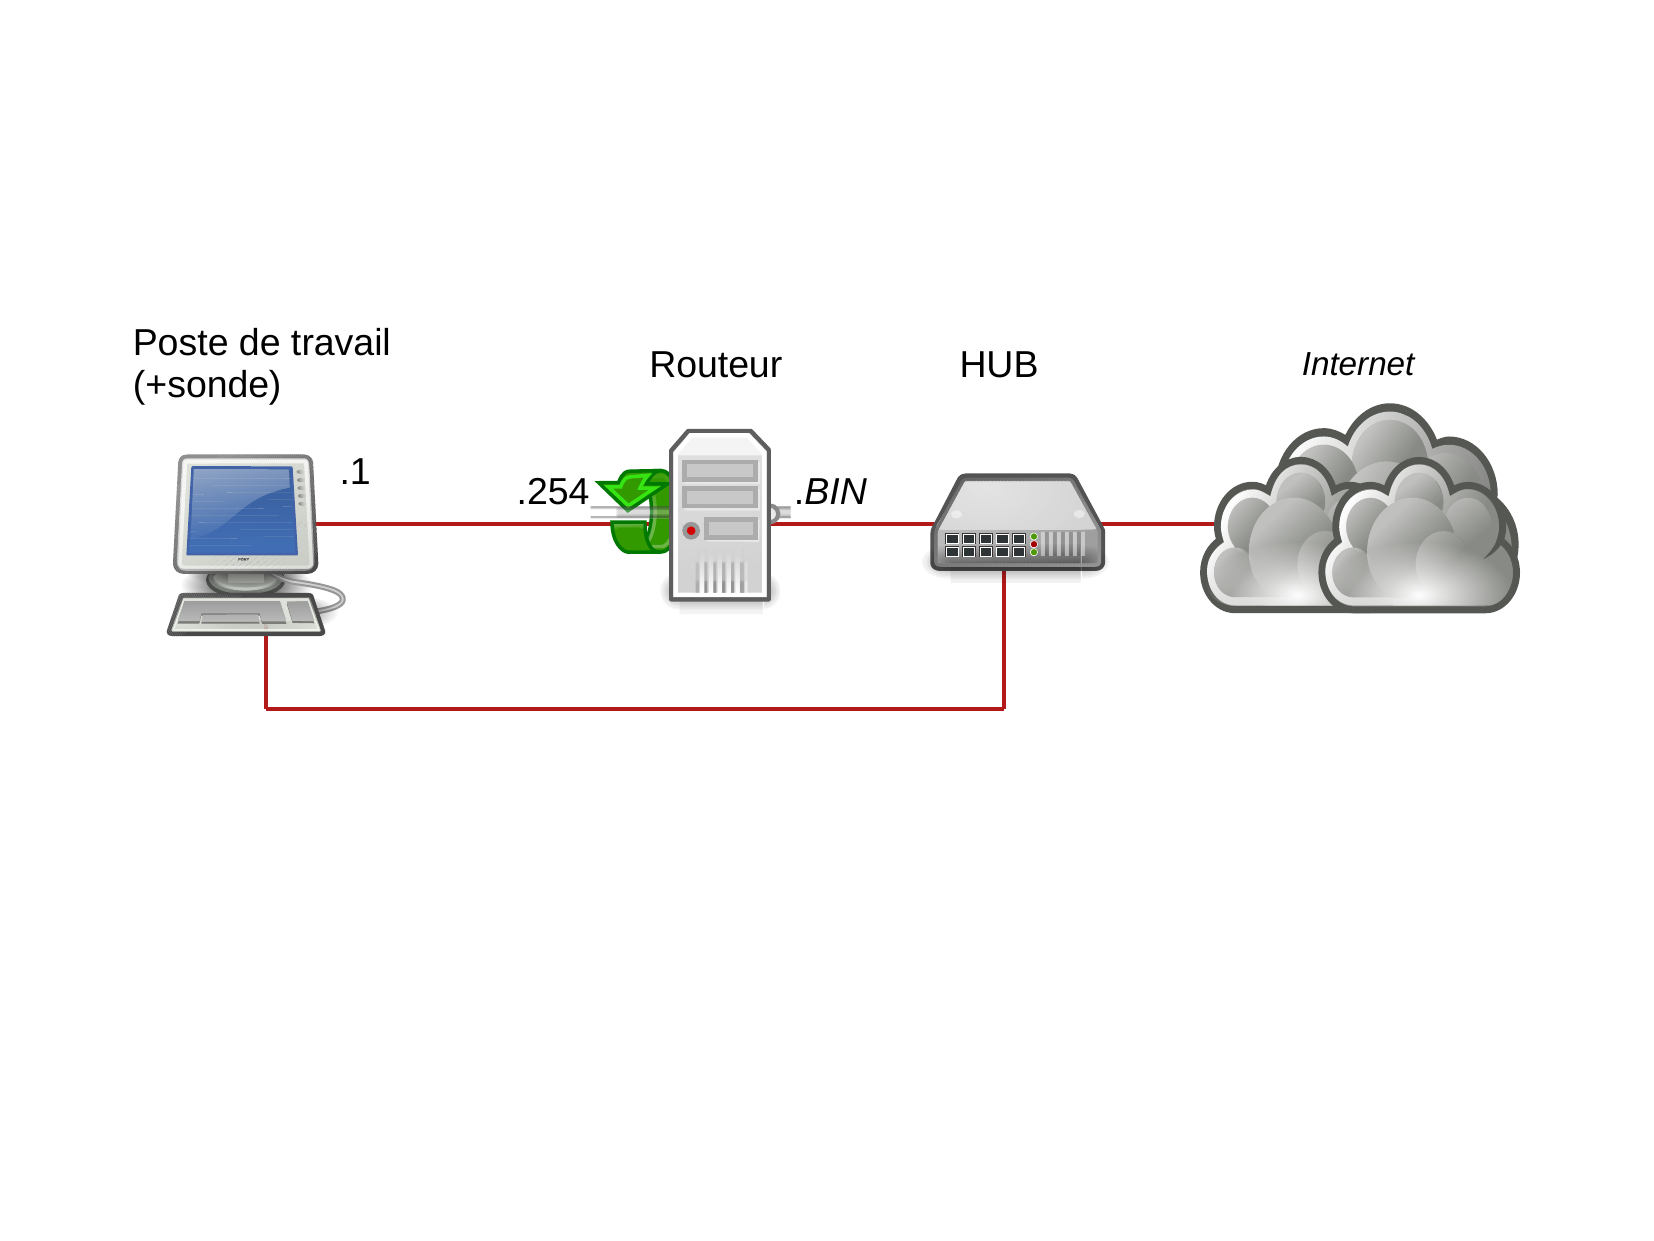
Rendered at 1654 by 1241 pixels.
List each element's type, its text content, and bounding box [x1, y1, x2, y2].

picture [152, 442, 355, 645]
text_box .254 [501, 463, 590, 532]
text_box Poste de travail (+sonde) [118, 314, 443, 416]
text_box HUB [944, 335, 1069, 394]
picture [1181, 354, 1536, 709]
text_box Routeur [634, 335, 798, 394]
picture [915, 413, 1117, 615]
text_box .1 [355, 442, 415, 512]
picture [590, 420, 791, 621]
text_box Internet [1287, 338, 1447, 392]
text_box .BIN [791, 463, 915, 532]
